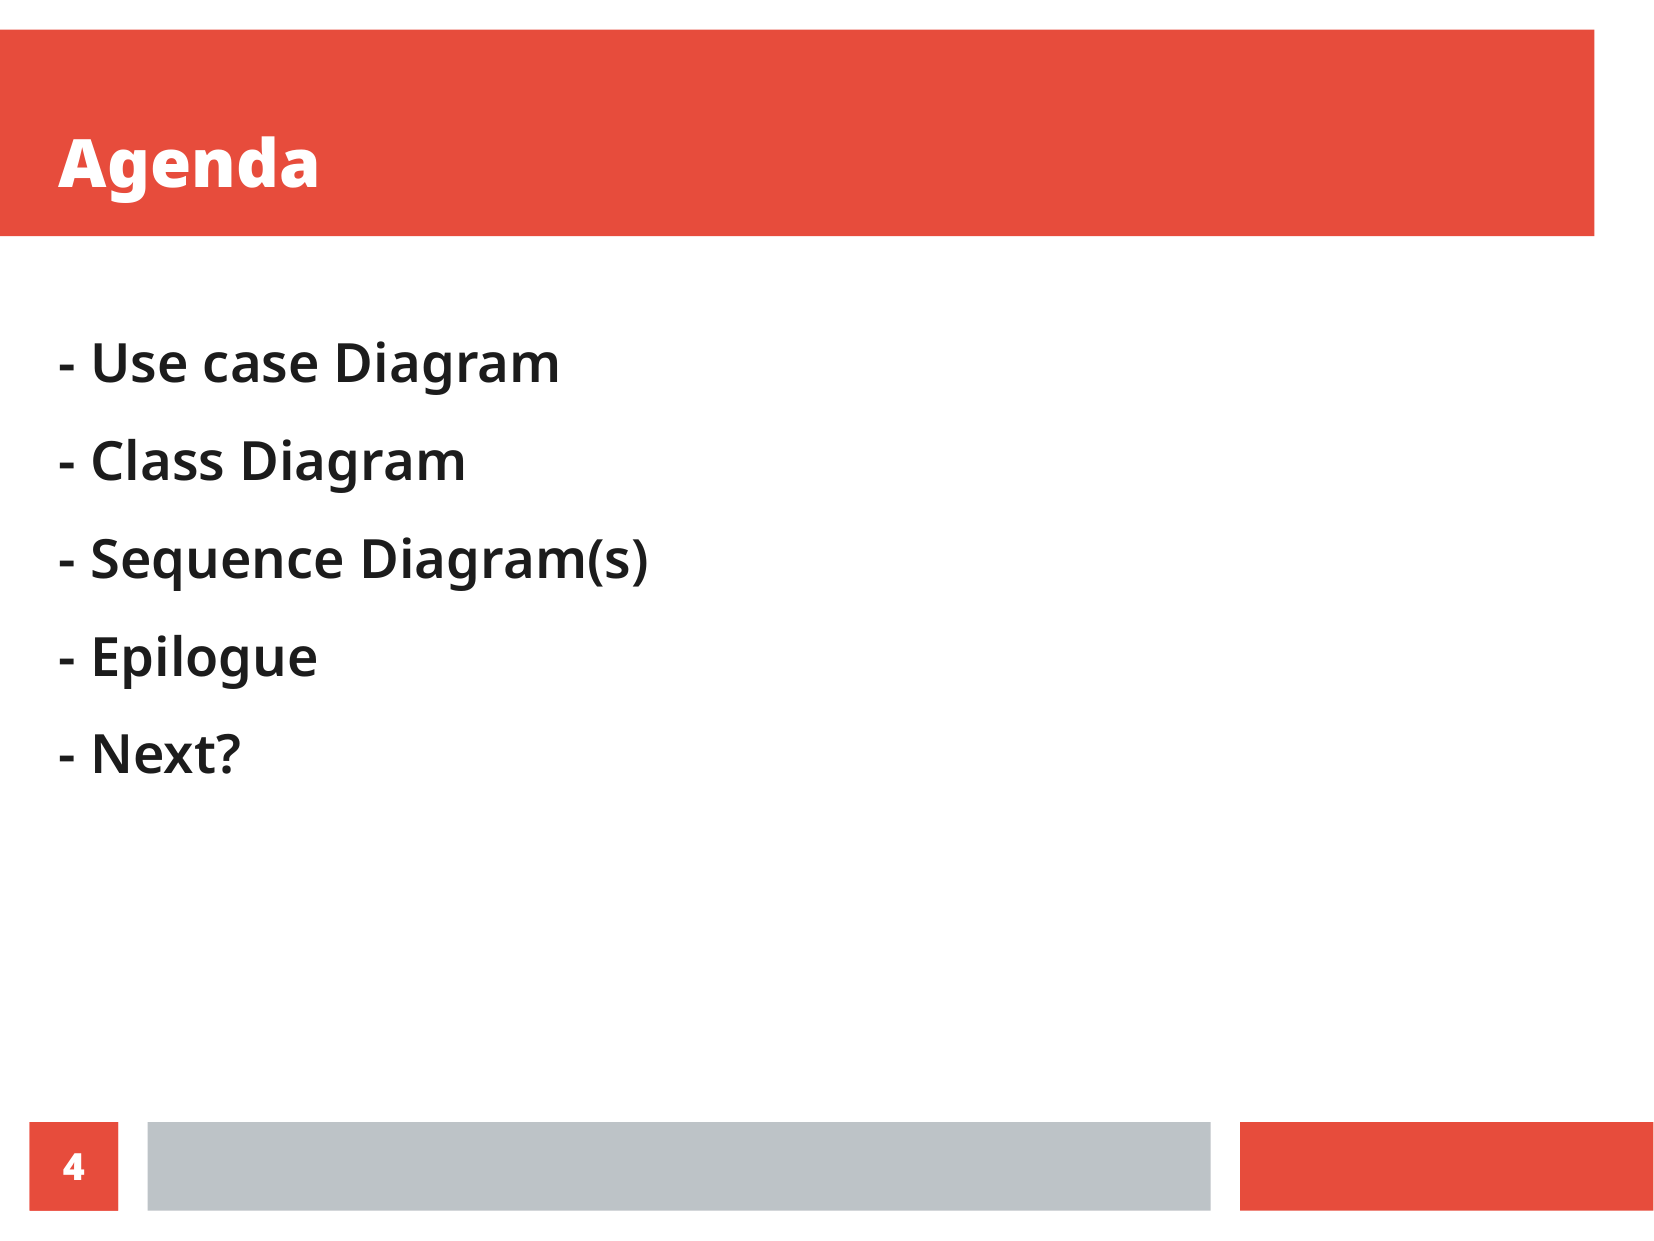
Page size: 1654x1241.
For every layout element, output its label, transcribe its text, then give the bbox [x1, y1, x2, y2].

title Agenda [59, 59, 1595, 207]
list - Use case Diagram - Class Diagram - Sequence Diagram(s) - Epilogue - Next? [59, 324, 1565, 1093]
